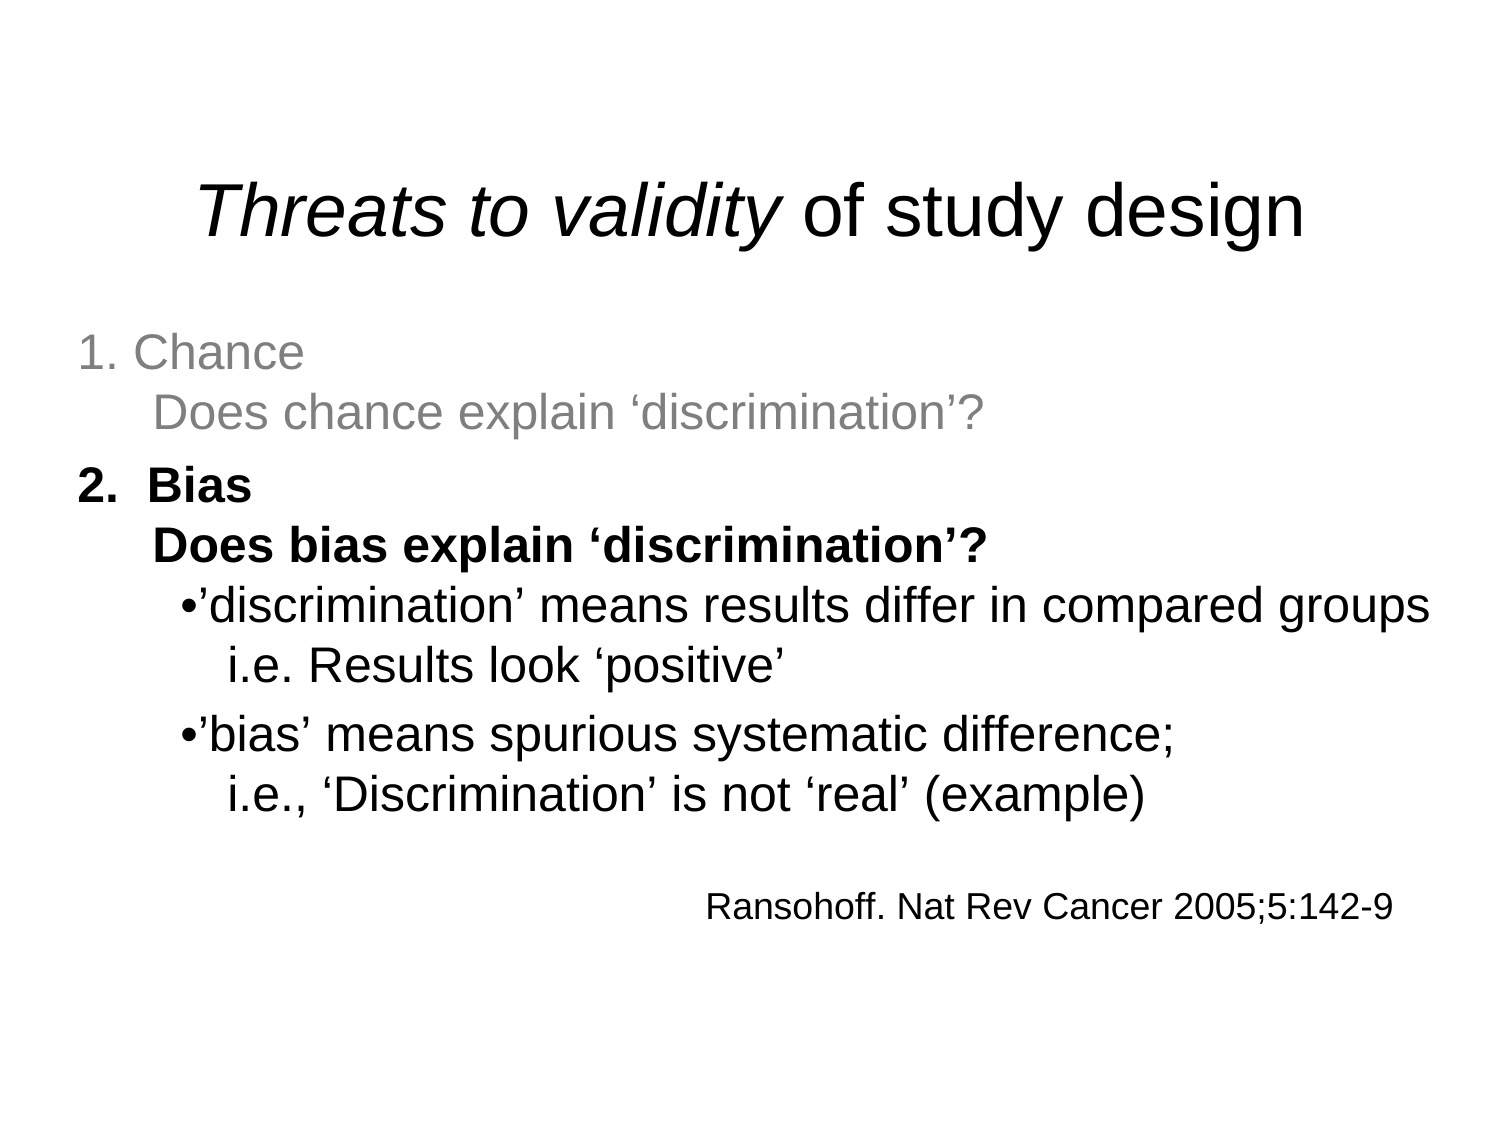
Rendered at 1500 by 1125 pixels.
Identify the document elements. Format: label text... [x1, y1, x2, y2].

list 1. Chance Does chance explain ‘discrimination’? 2. Bias Does bias explain ‘discrimination’? •’discrimination’ means results differ in compared groups i.e. Results look ‘positive’ •’bias’ means spurious systematic difference; i.e., ‘Discrimination’ is not ‘real’ (example) Ransohoff. Nat Rev Cancer 2005;5:142-9 [62, 312, 1467, 950]
title Threats to validity of study design [0, 112, 1500, 300]
